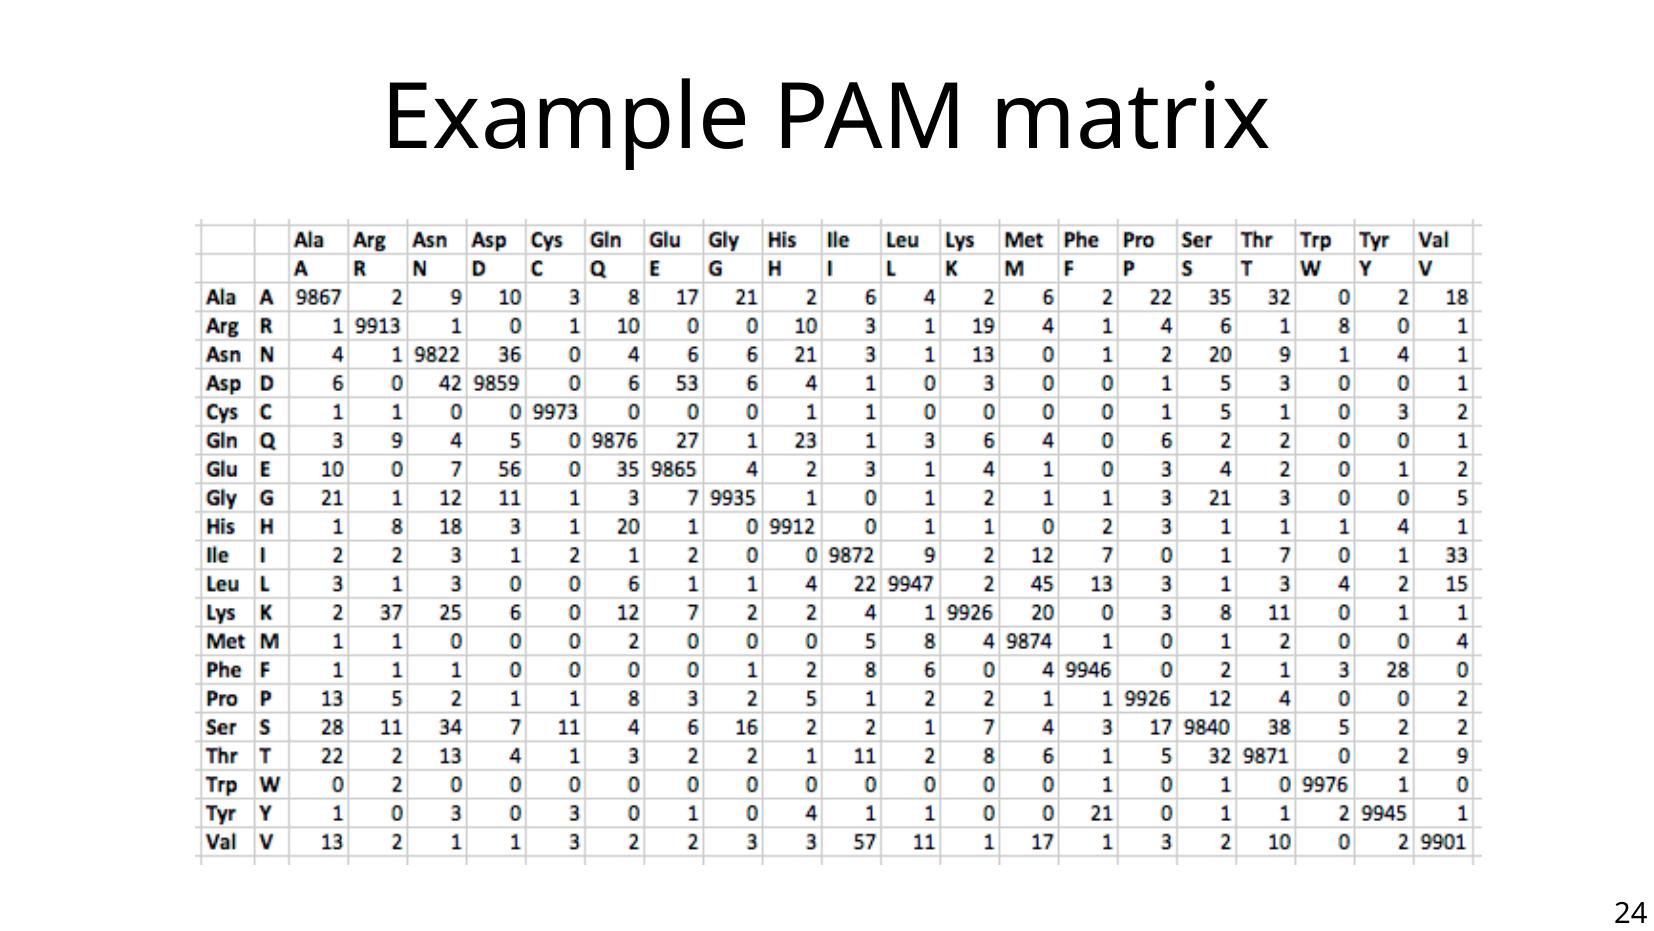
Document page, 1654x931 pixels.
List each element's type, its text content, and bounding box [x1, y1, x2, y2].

picture [195, 219, 1482, 865]
title Example PAM matrix [82, 1, 1571, 226]
